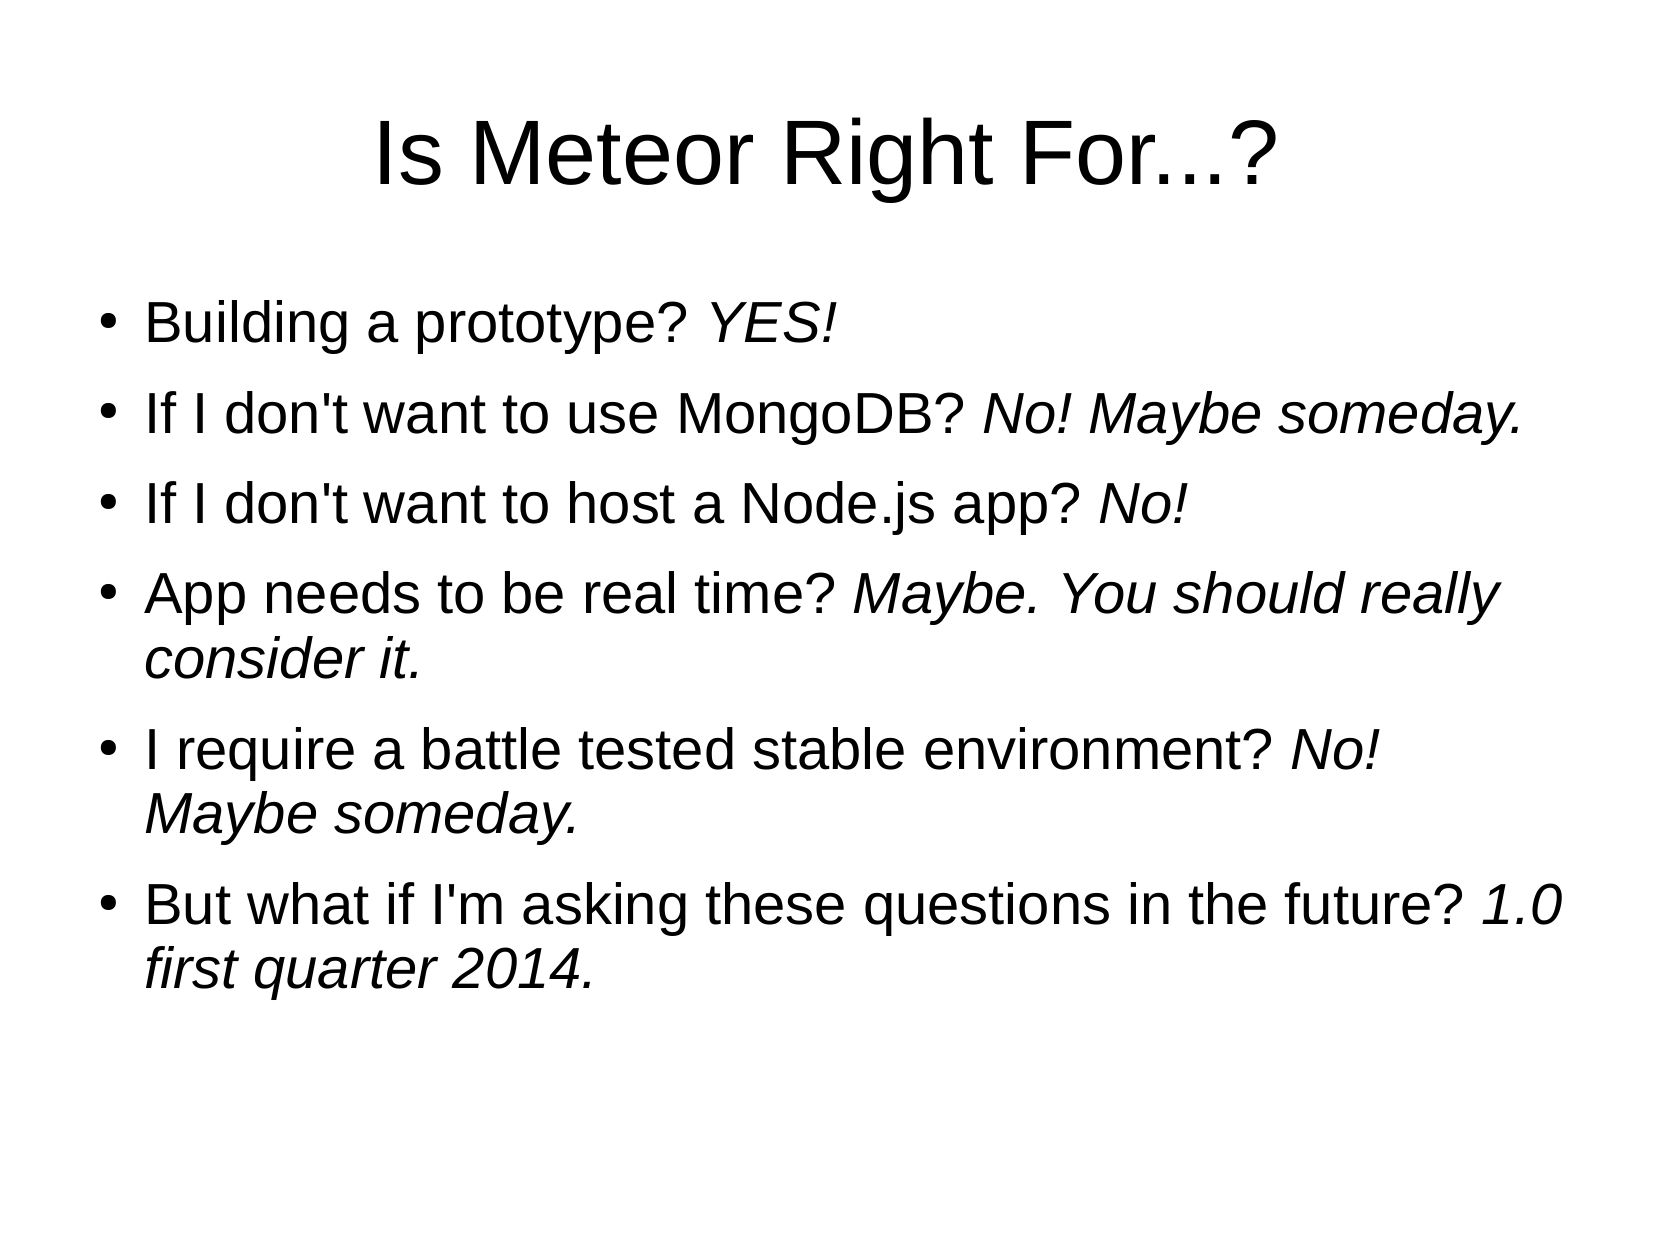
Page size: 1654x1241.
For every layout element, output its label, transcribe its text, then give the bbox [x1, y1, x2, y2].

list Building a prototype? YES! If I don't want to use MongoDB? No! Maybe someday. If I don't want to host a Node.js app? No! App needs to be real time? Maybe. You should really consider it. I require a battle tested stable environment? No! Maybe someday. But what if I'm asking these questions in the future? 1.0 first quarter 2014. [82, 290, 1571, 1010]
title Is Meteor Right For...? [82, 49, 1571, 257]
